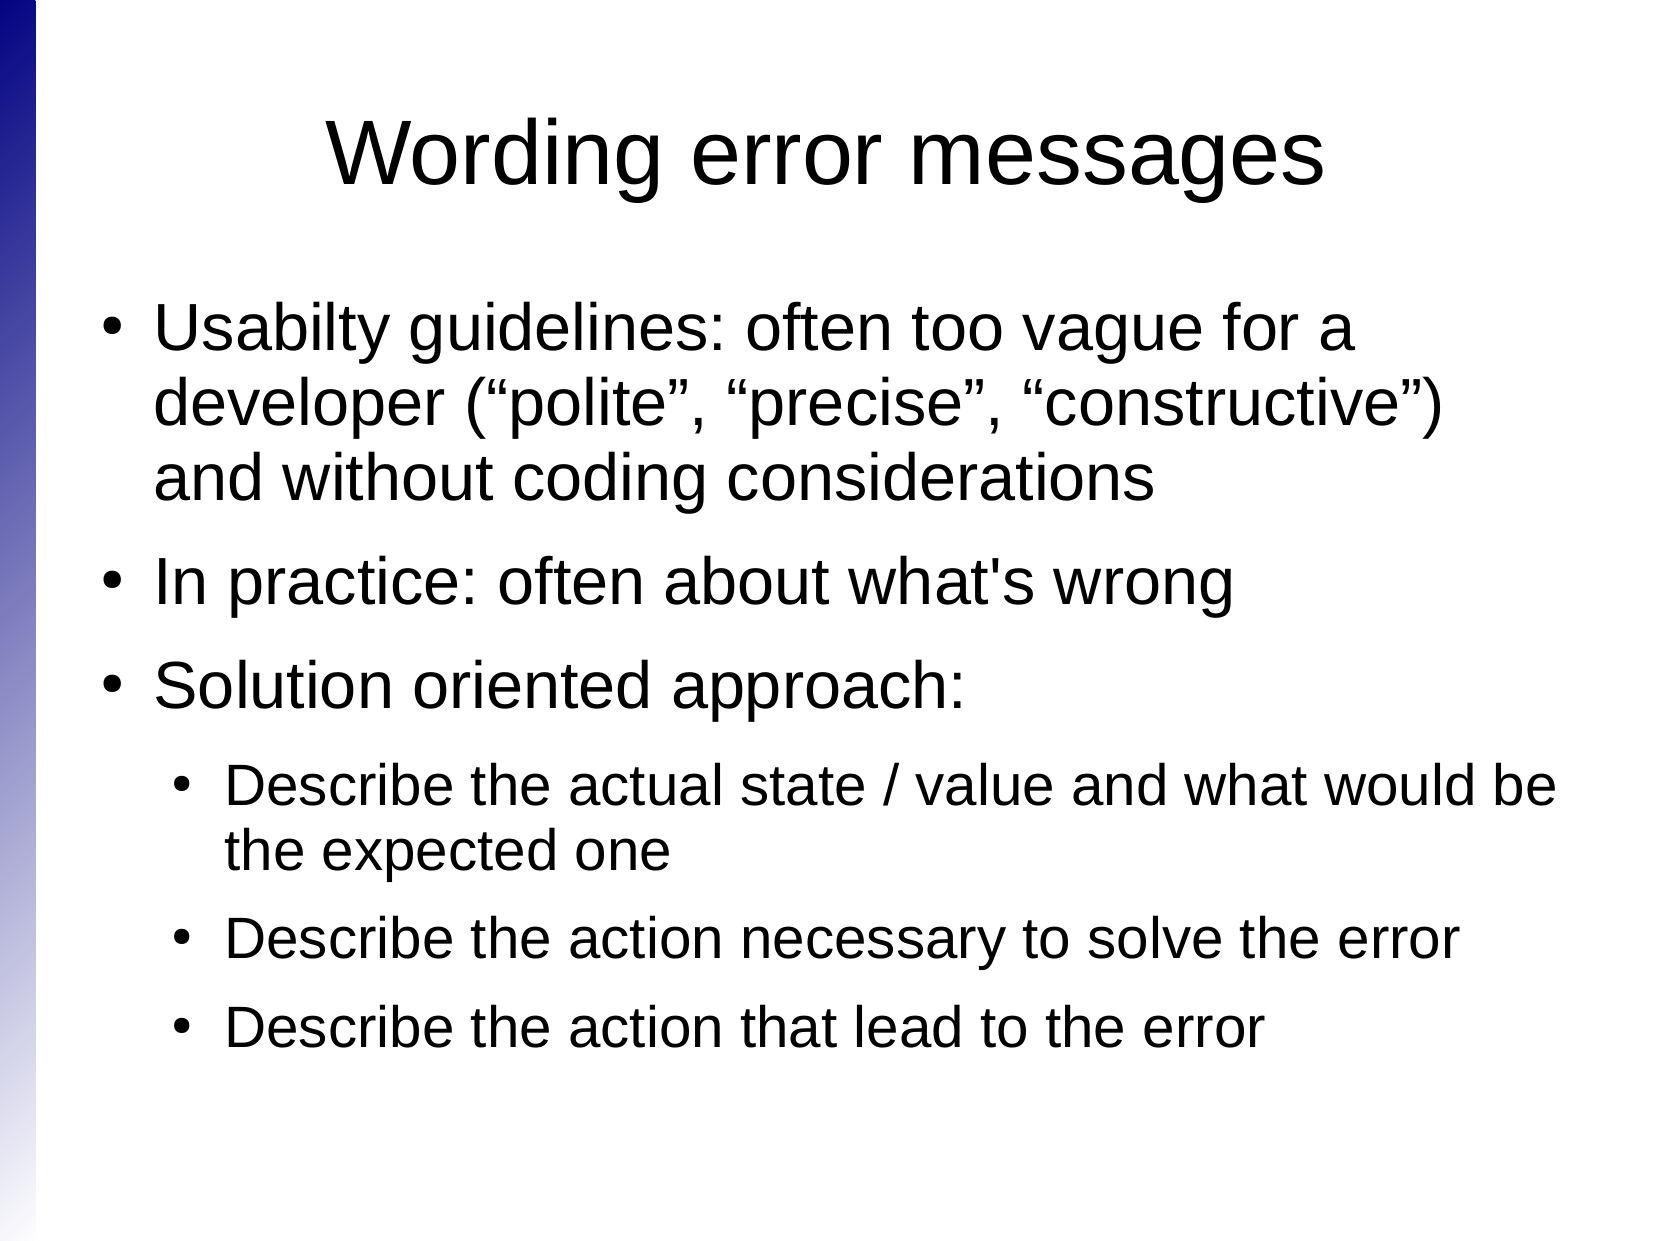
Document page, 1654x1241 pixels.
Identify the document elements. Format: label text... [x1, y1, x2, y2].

title Wording error messages [82, 49, 1571, 257]
list Usabilty guidelines: often too vague for a developer (“polite”, “precise”, “constructive”) and without coding considerations In practice: often about what's wrong Solution oriented approach: Describe the actual state / value and what would be the expected one Describe the action necessary to solve the error Describe the action that lead to the error [82, 290, 1571, 1109]
